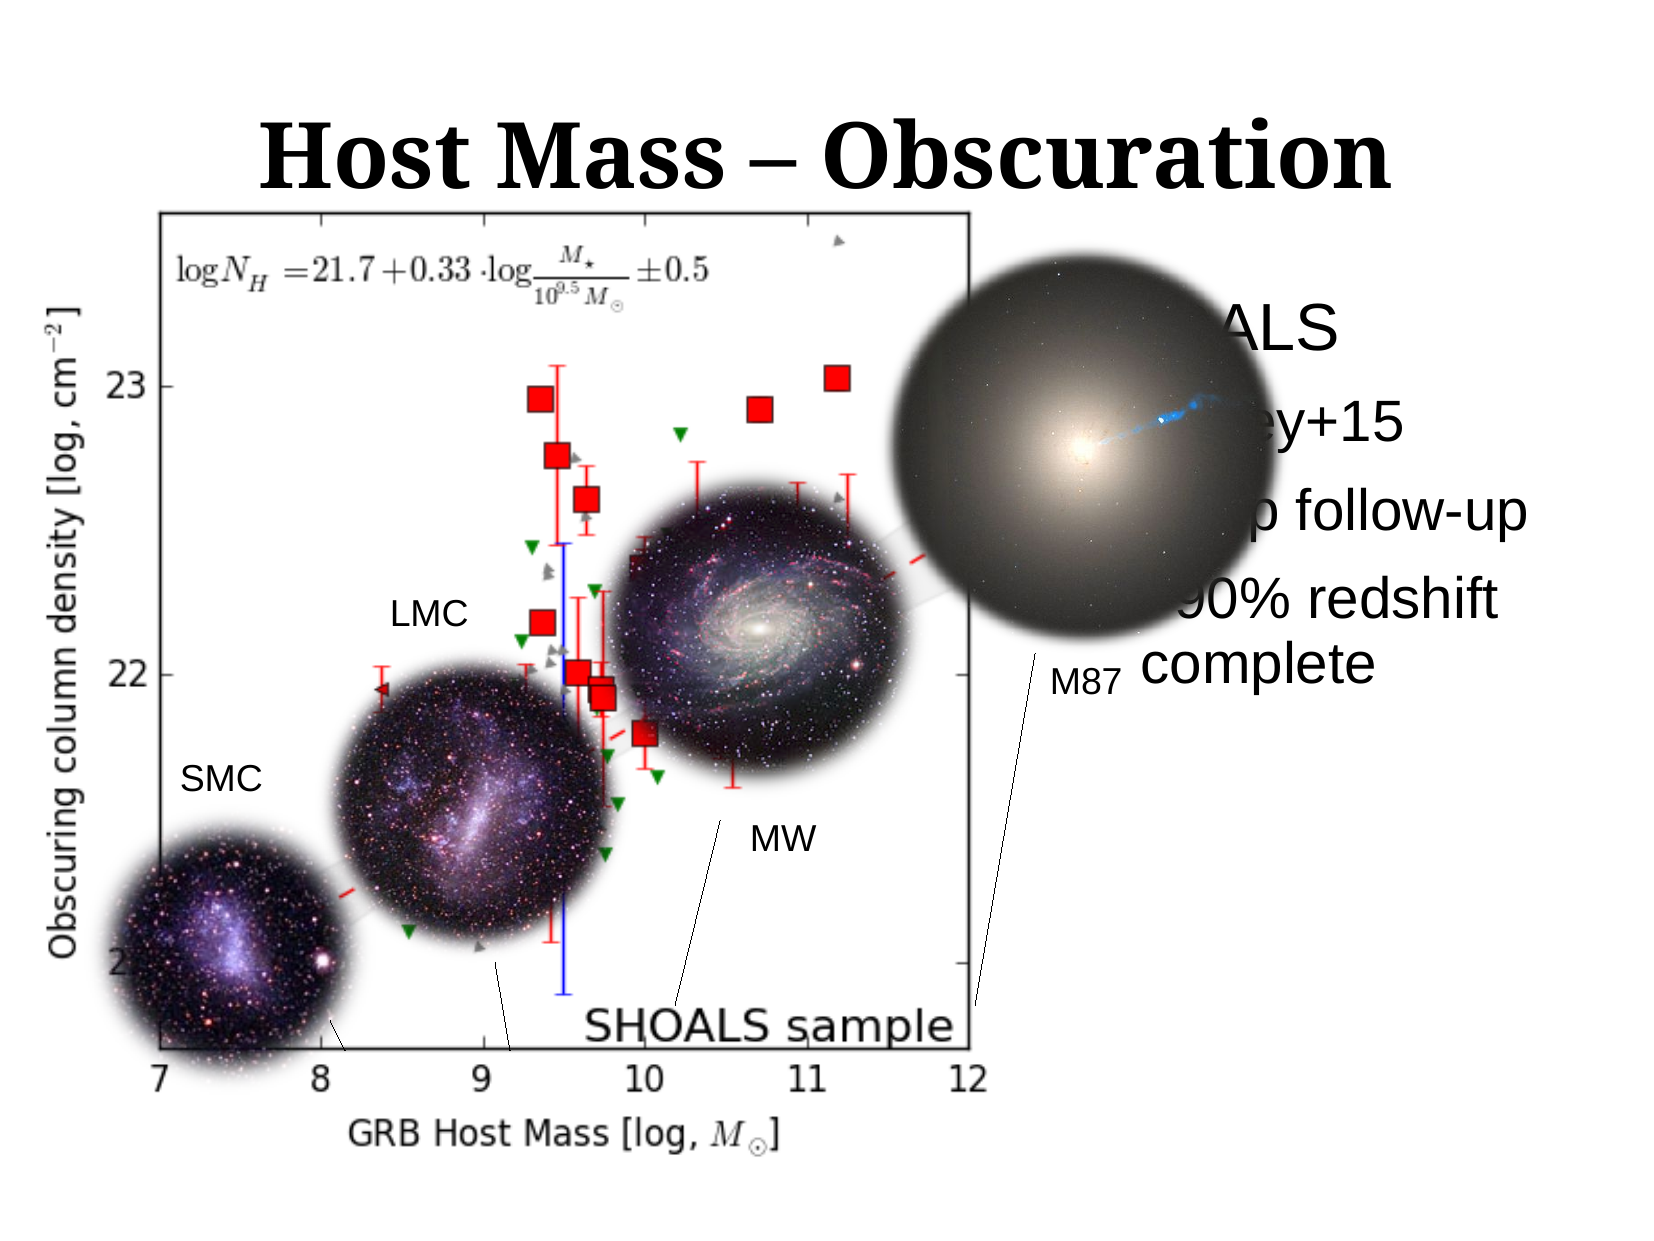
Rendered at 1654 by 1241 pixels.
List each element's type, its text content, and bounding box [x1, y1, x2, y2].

title Host Mass – Obscuration [82, 49, 1571, 257]
text_box LMC [375, 585, 526, 642]
text_box SMC [165, 750, 286, 807]
list SHOALS Perley+15 Deep follow-up ~90% redshift complete [1006, 290, 1595, 1010]
text_box M87 [1035, 653, 1156, 753]
picture [24, 194, 1291, 1180]
text_box MW [735, 810, 871, 867]
